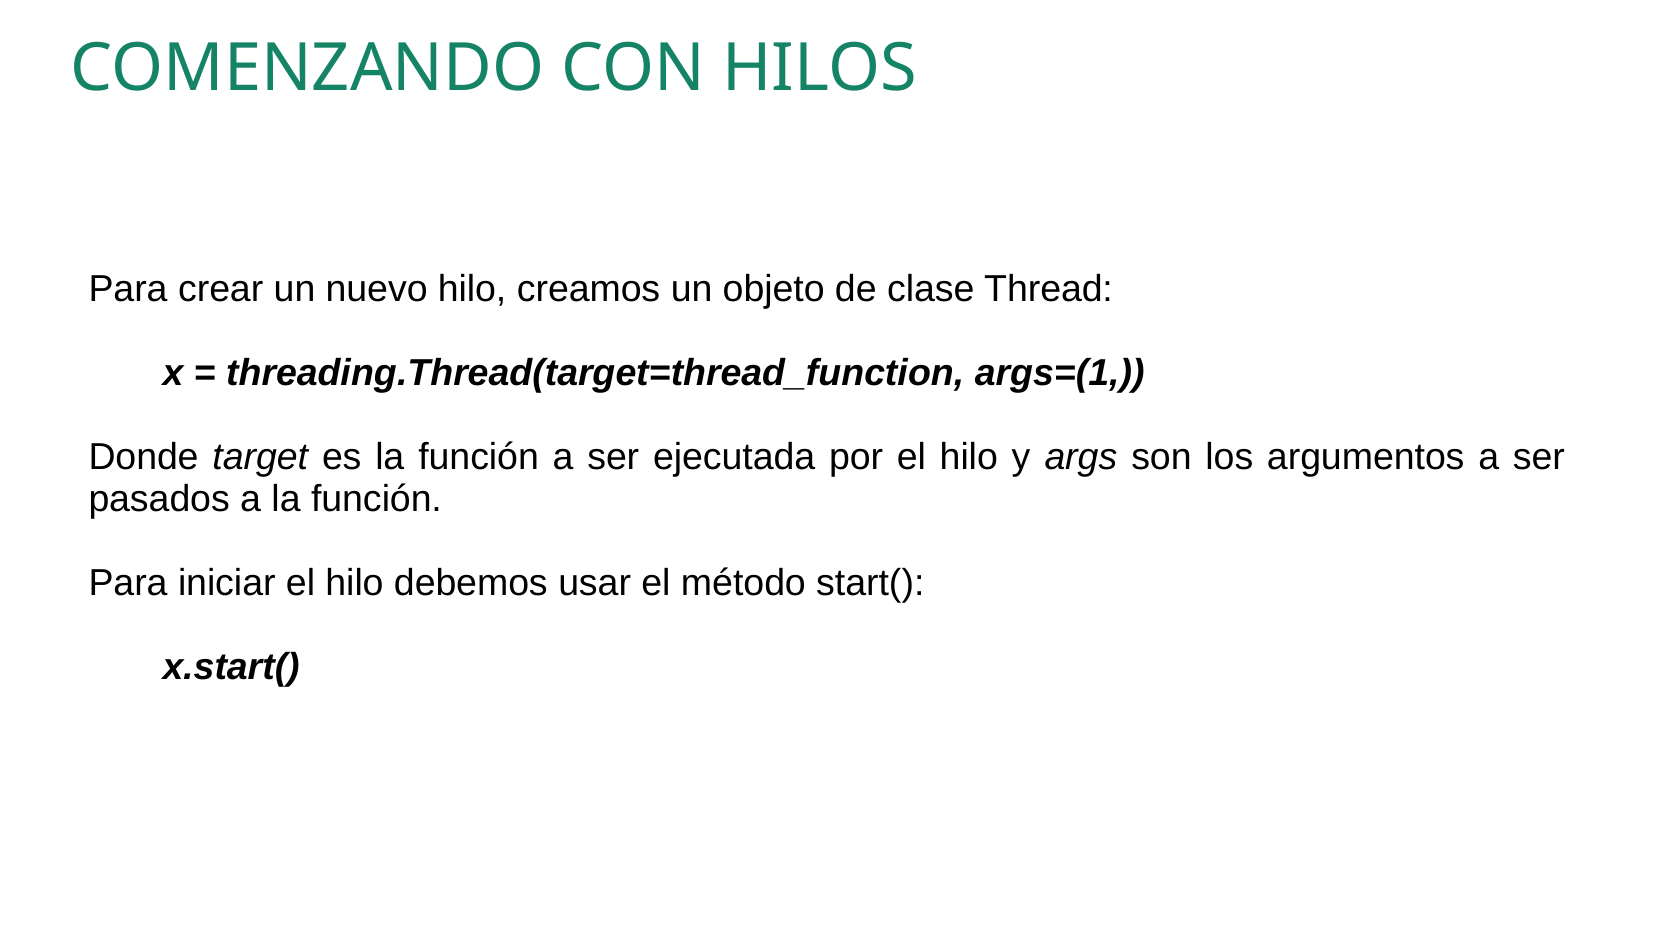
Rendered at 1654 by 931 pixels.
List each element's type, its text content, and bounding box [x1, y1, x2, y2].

title COMENZANDO CON HILOS [70, 0, 1447, 159]
text_box Para crear un nuevo hilo, creamos un objeto de clase Thread: x = threading.Thread(target=thread_function, args=(1,)) Donde target es la función a ser ejecutada por el hilo y args son los argumentos a ser pasados a la función. Para iniciar el hilo debemos usar el método start(): x.start() [73, 259, 1580, 779]
